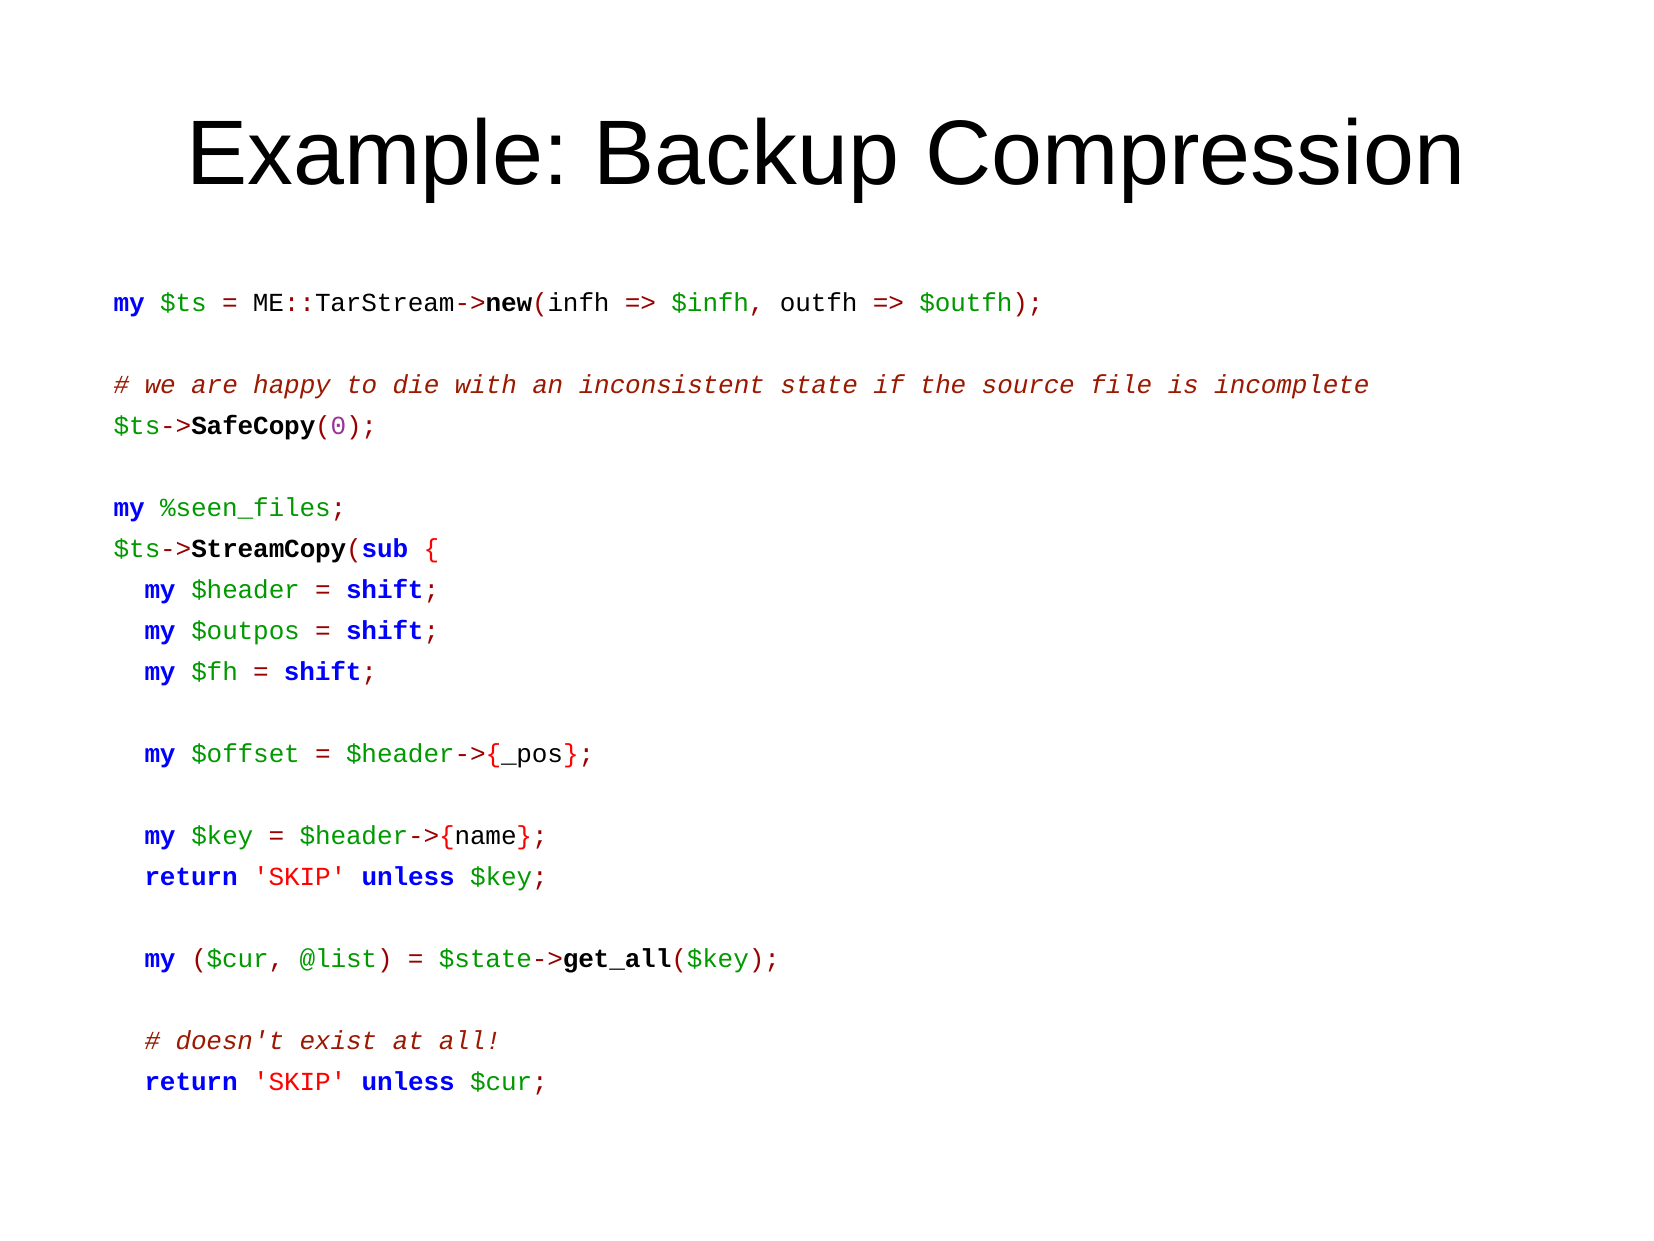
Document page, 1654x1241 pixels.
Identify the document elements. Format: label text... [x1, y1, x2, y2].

title Example: Backup Compression [82, 49, 1571, 257]
list my $ts = ME::TarStream->new(infh => $infh, outfh => $outfh); # we are happy to die with an inconsistent state if the source file is incomplete $ts->SafeCopy(0); my %seen_files; $ts->StreamCopy(sub { my $header = shift; my $outpos = shift; my $fh = shift; my $offset = $header->{_pos}; my $key = $header->{name}; return 'SKIP' unless $key; my ($cur, @list) = $state->get_all($key); # doesn't exist at all! return 'SKIP' unless $cur; [82, 290, 1571, 1109]
